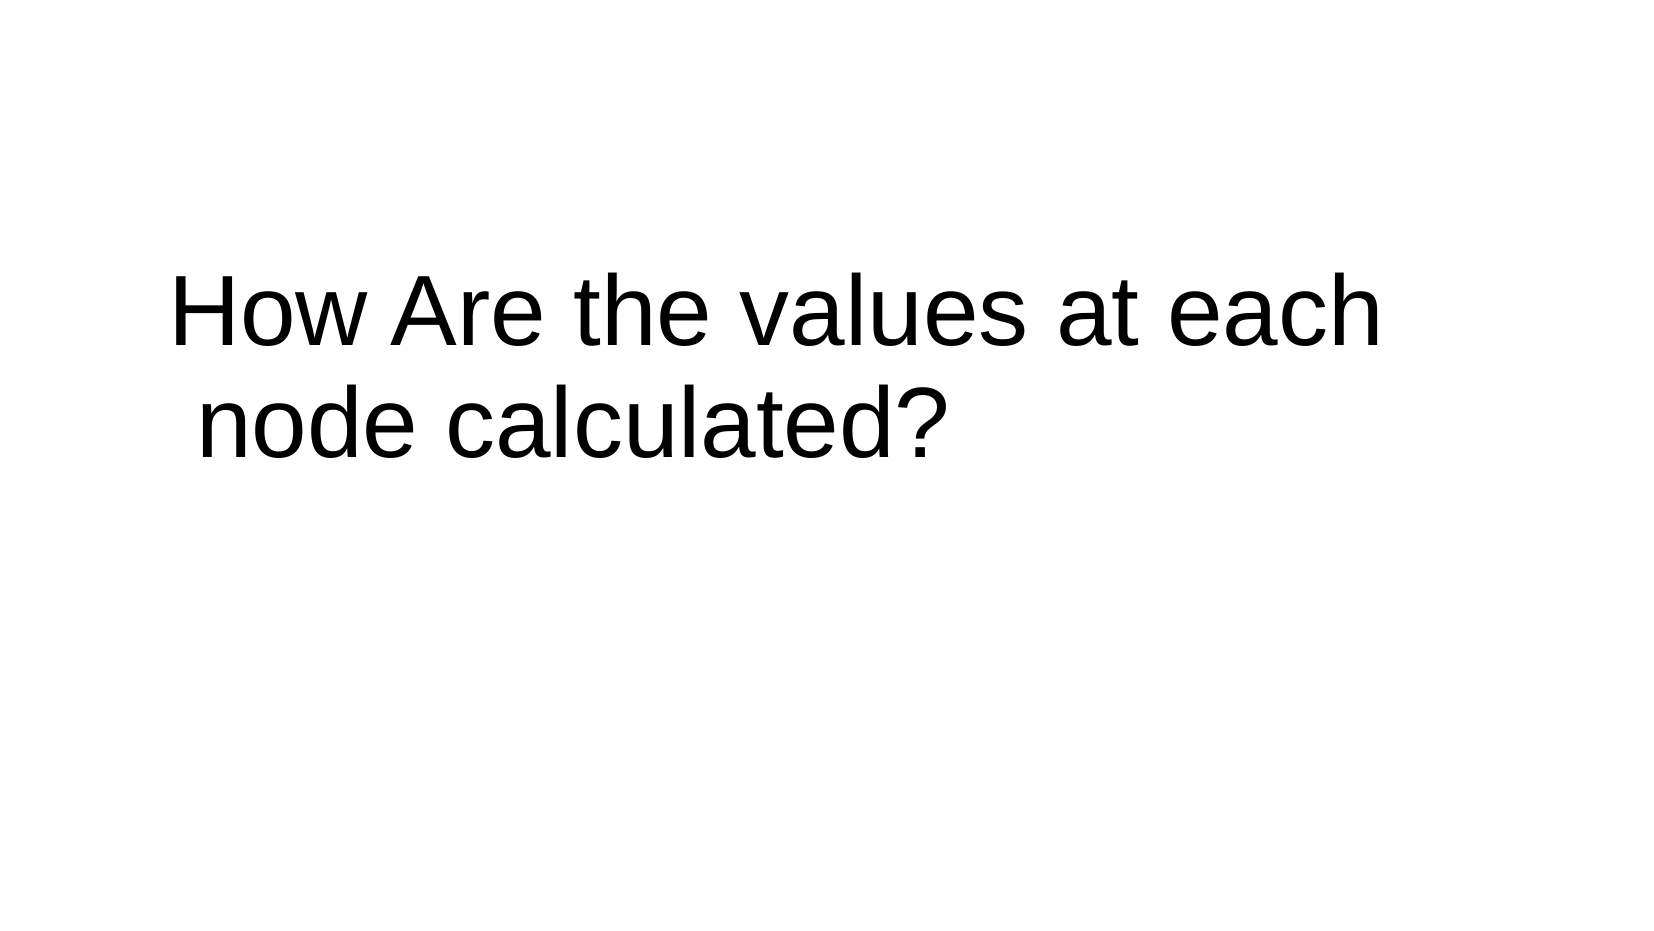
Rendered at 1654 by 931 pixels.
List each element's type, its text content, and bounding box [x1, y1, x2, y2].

text_box How Are the values at each node calculated? [153, 248, 1400, 487]
